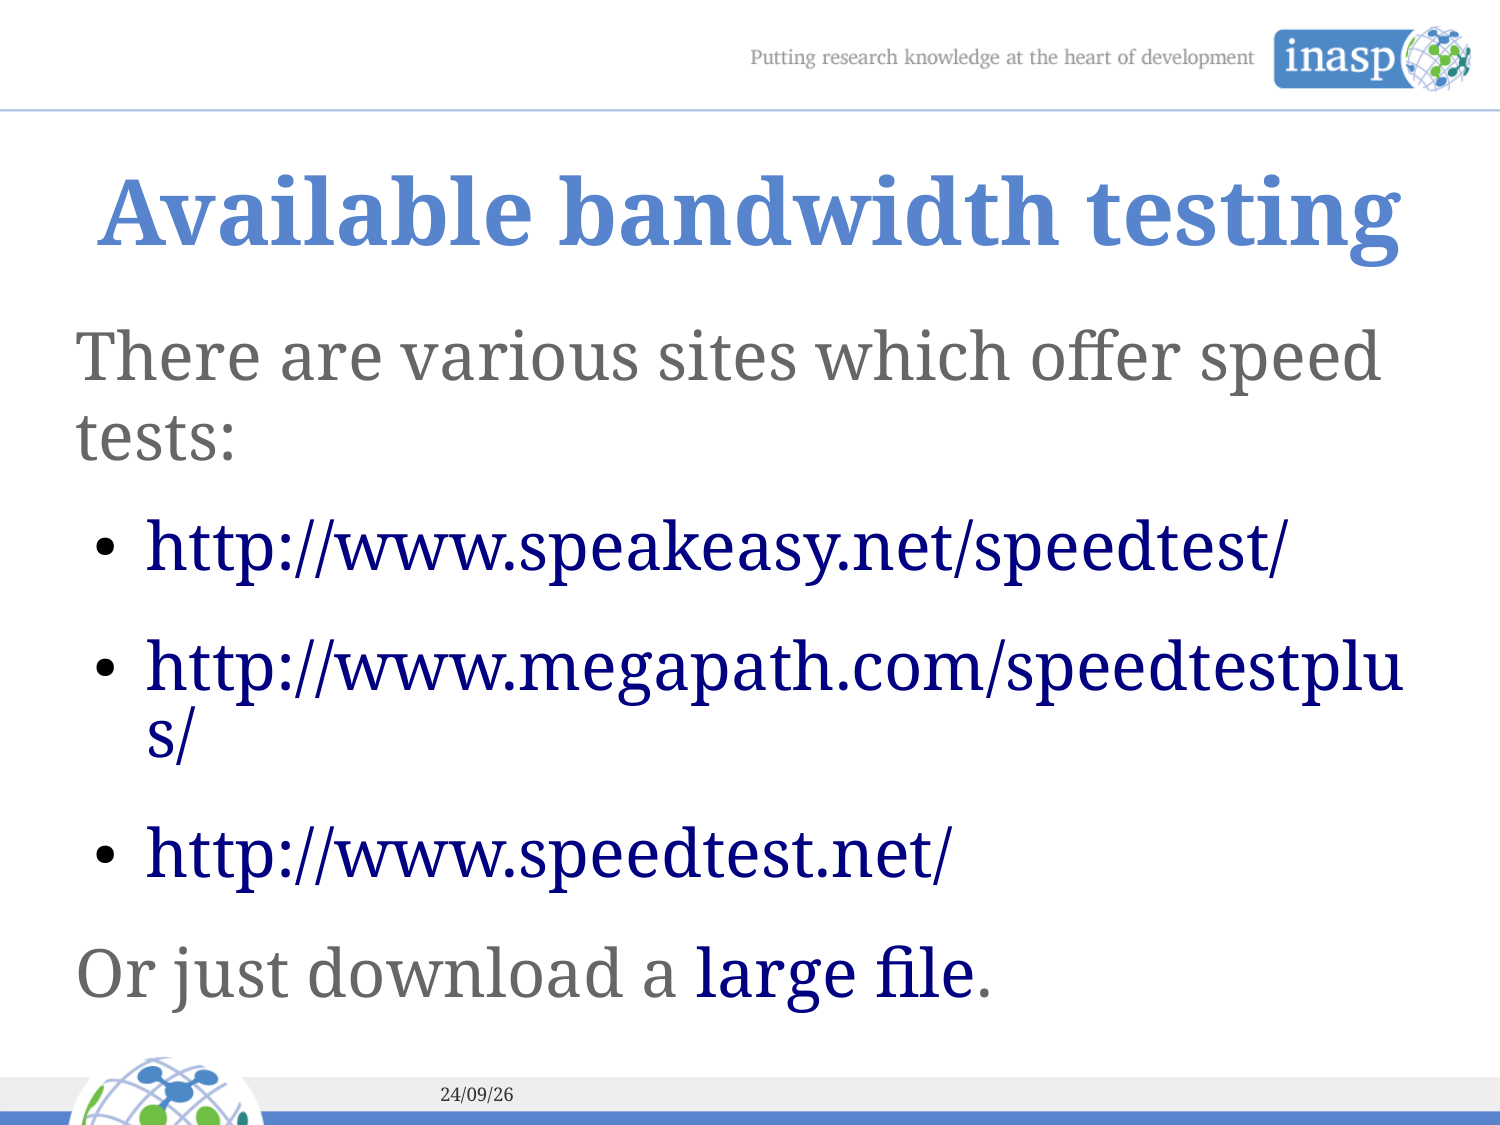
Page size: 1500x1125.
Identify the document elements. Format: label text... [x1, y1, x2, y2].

picture [0, 0, 1500, 1125]
list There are various sites which offer speed tests: http://www.speakeasy.net/speedtest/ http://www.megapath.com/speedtestplus/ http://www.speedtest.net/ Or just download a large file. [75, 313, 1426, 967]
title Available bandwidth testing [75, 129, 1426, 313]
